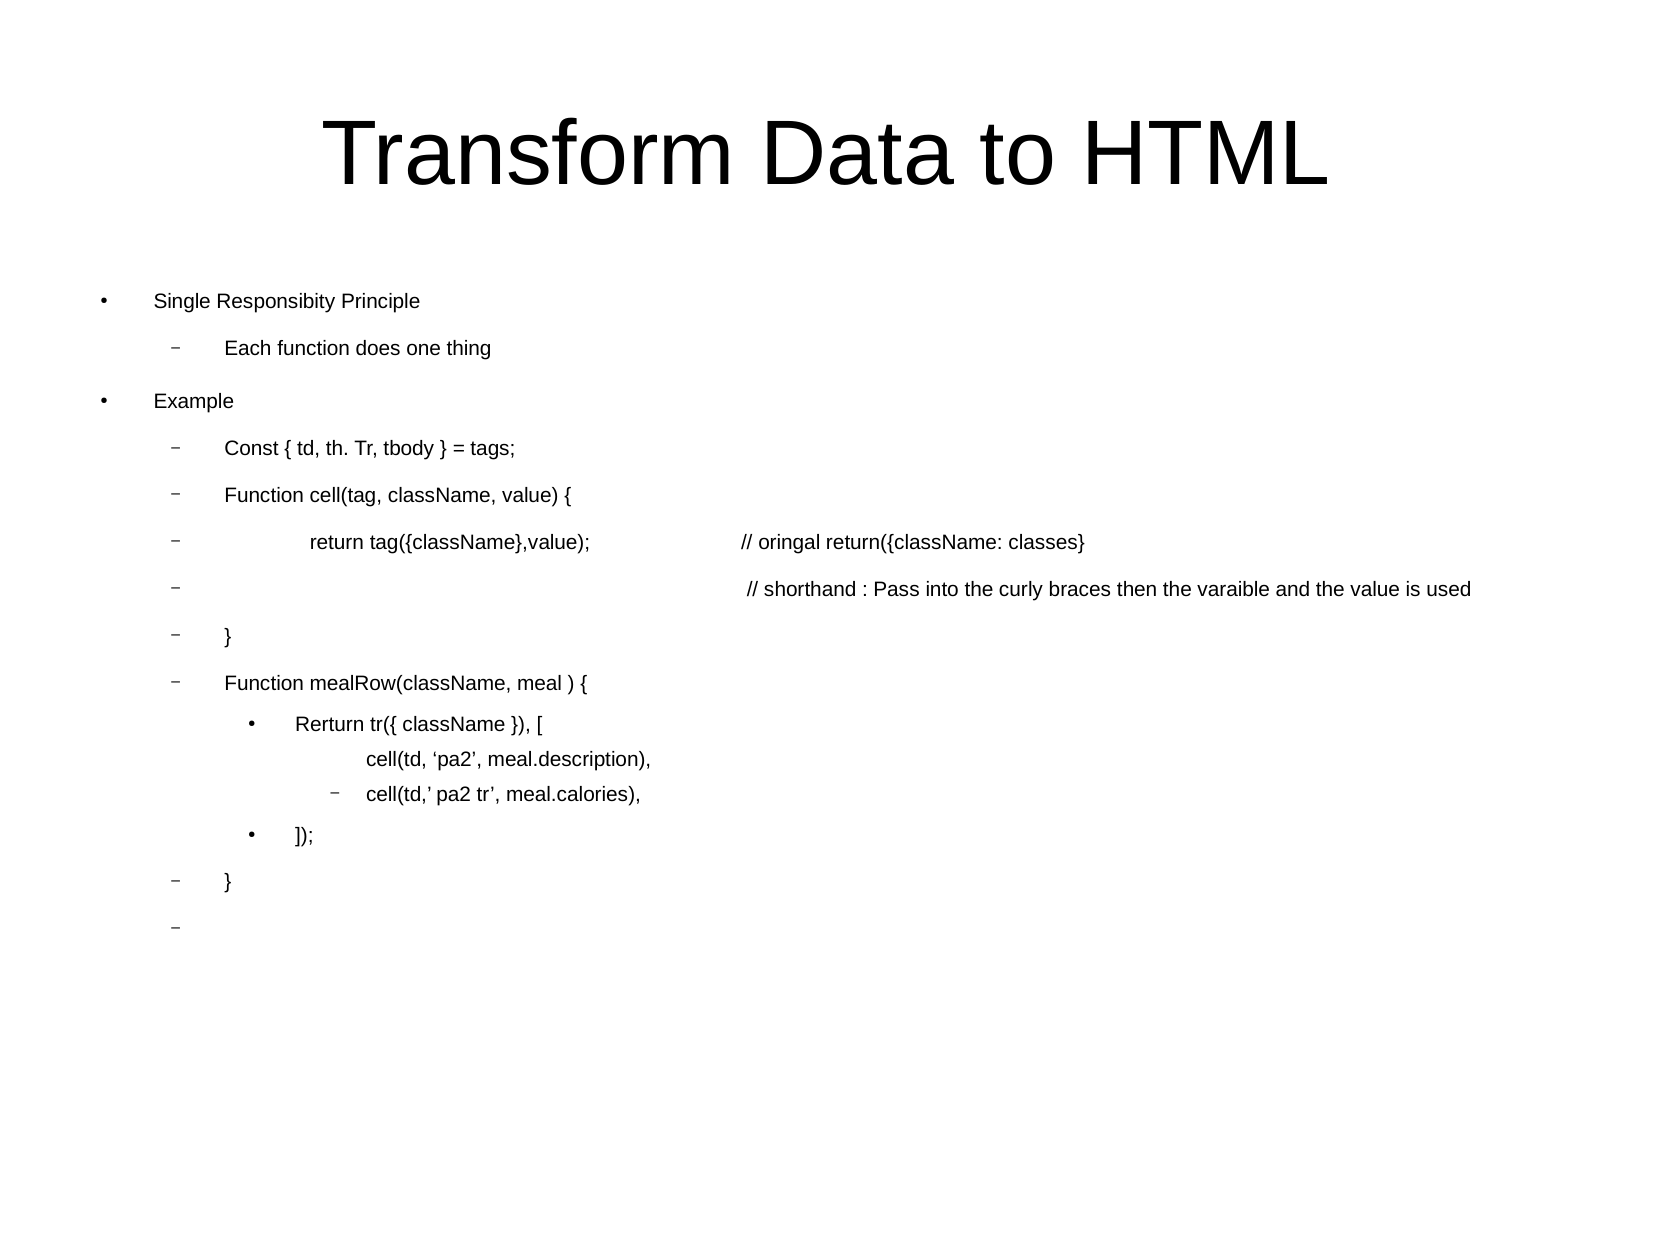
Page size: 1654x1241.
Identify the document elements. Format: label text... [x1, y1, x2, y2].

title Transform Data to HTML [82, 49, 1571, 257]
list Single Responsibity Principle Each function does one thing Example Const { td, th. Tr, tbody } = tags; Function cell(tag, className, value) { return tag({className},value); // oringal return({className: classes} // shorthand : Pass into the curly braces then the varaible and the value is used } Function mealRow(className, meal ) { Rerturn tr({ className }), [ cell(td, ‘pa2’, meal.description), cell(td,’ pa2 tr’, meal.calories), ]); } [82, 290, 1571, 1217]
